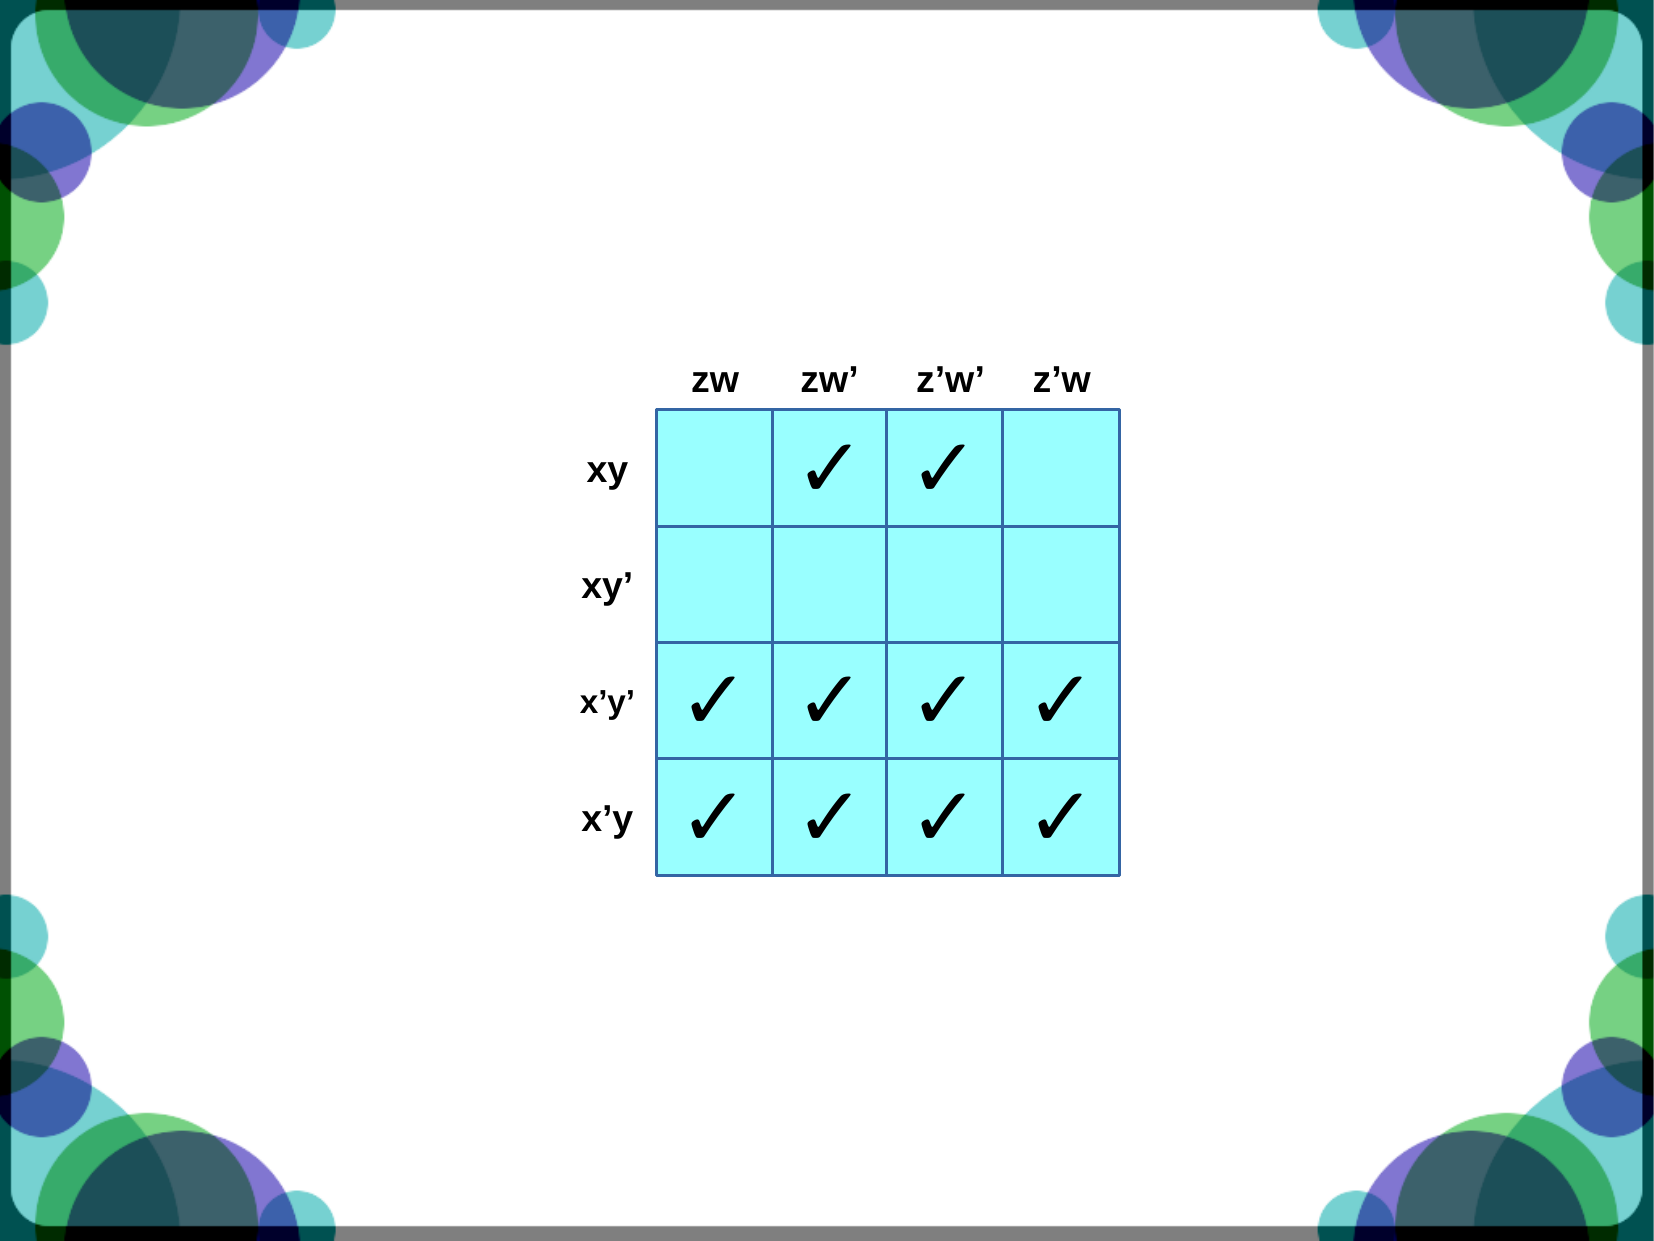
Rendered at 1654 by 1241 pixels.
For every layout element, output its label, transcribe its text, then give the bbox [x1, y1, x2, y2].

text_box xy [562, 411, 653, 527]
text_box ✓ [772, 642, 886, 758]
text_box z’w [1002, 351, 1121, 409]
text_box xy’ [562, 527, 653, 643]
text_box x’y [562, 760, 653, 877]
text_box ✓ [1002, 642, 1120, 758]
text_box ✓ [886, 642, 1002, 758]
text_box ✓ [1002, 758, 1120, 876]
text_box z’w’ [891, 351, 1002, 409]
text_box zw’ [770, 351, 889, 409]
text_box ✓ [886, 758, 1002, 876]
text_box ✓ [772, 409, 886, 526]
text_box zw [654, 351, 770, 409]
text_box x’y’ [562, 643, 653, 760]
text_box ✓ [656, 642, 772, 758]
picture [0, 0, 1654, 1241]
text_box ✓ [886, 409, 1002, 526]
text_box ✓ [772, 758, 886, 876]
text_box [656, 409, 1120, 642]
text_box ✓ [656, 758, 772, 876]
